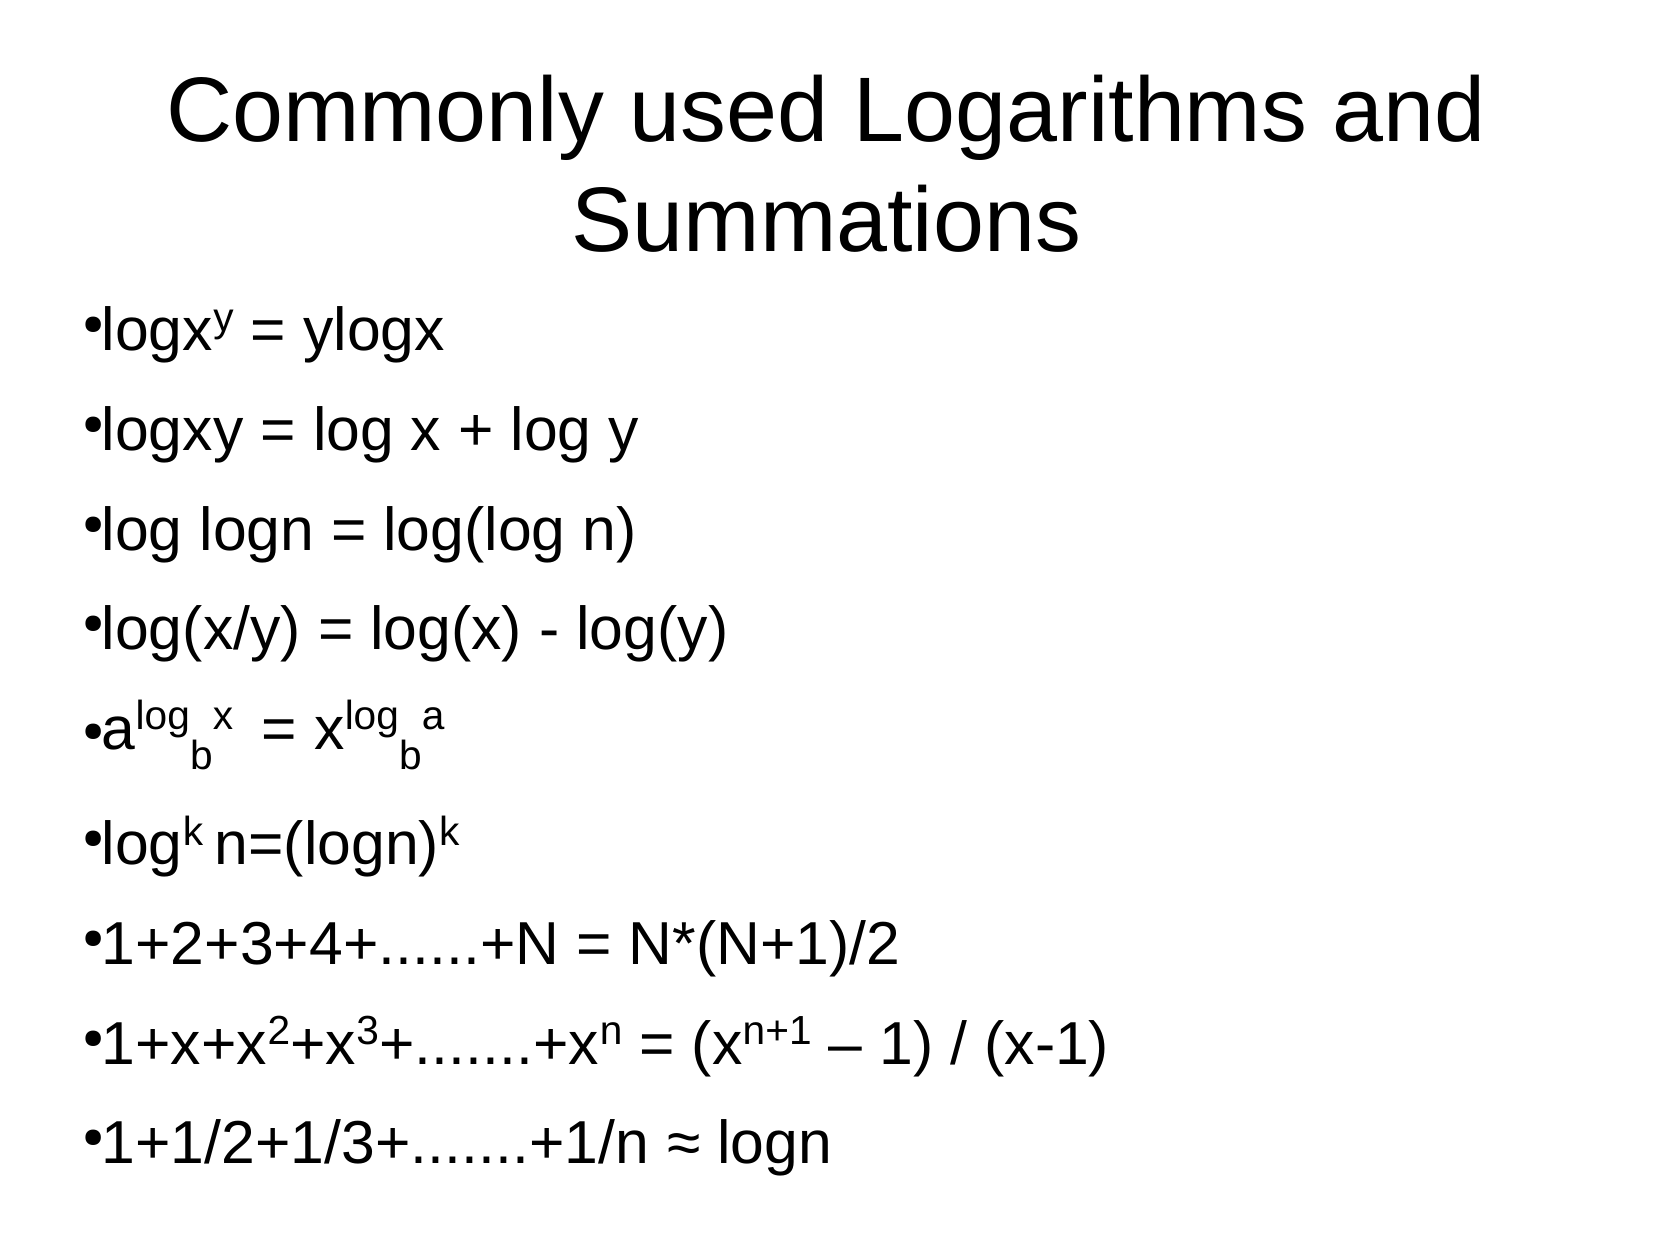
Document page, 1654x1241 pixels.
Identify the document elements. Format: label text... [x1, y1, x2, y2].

title Commonly used Logarithms and Summations [82, 49, 1571, 257]
list logxy = ylogx logxy = log x + log y log logn = log(log n) log(x/y) = log(x) - log(y) alogbx = xlogba logk n=(logn)k 1+2+3+4+......+N = N*(N+1)/2 1+x+x2+x3+.......+xn = (xn+1 – 1) / (x-1) 1+1/2+1/3+.......+1/n ≈ logn [82, 290, 1619, 1182]
